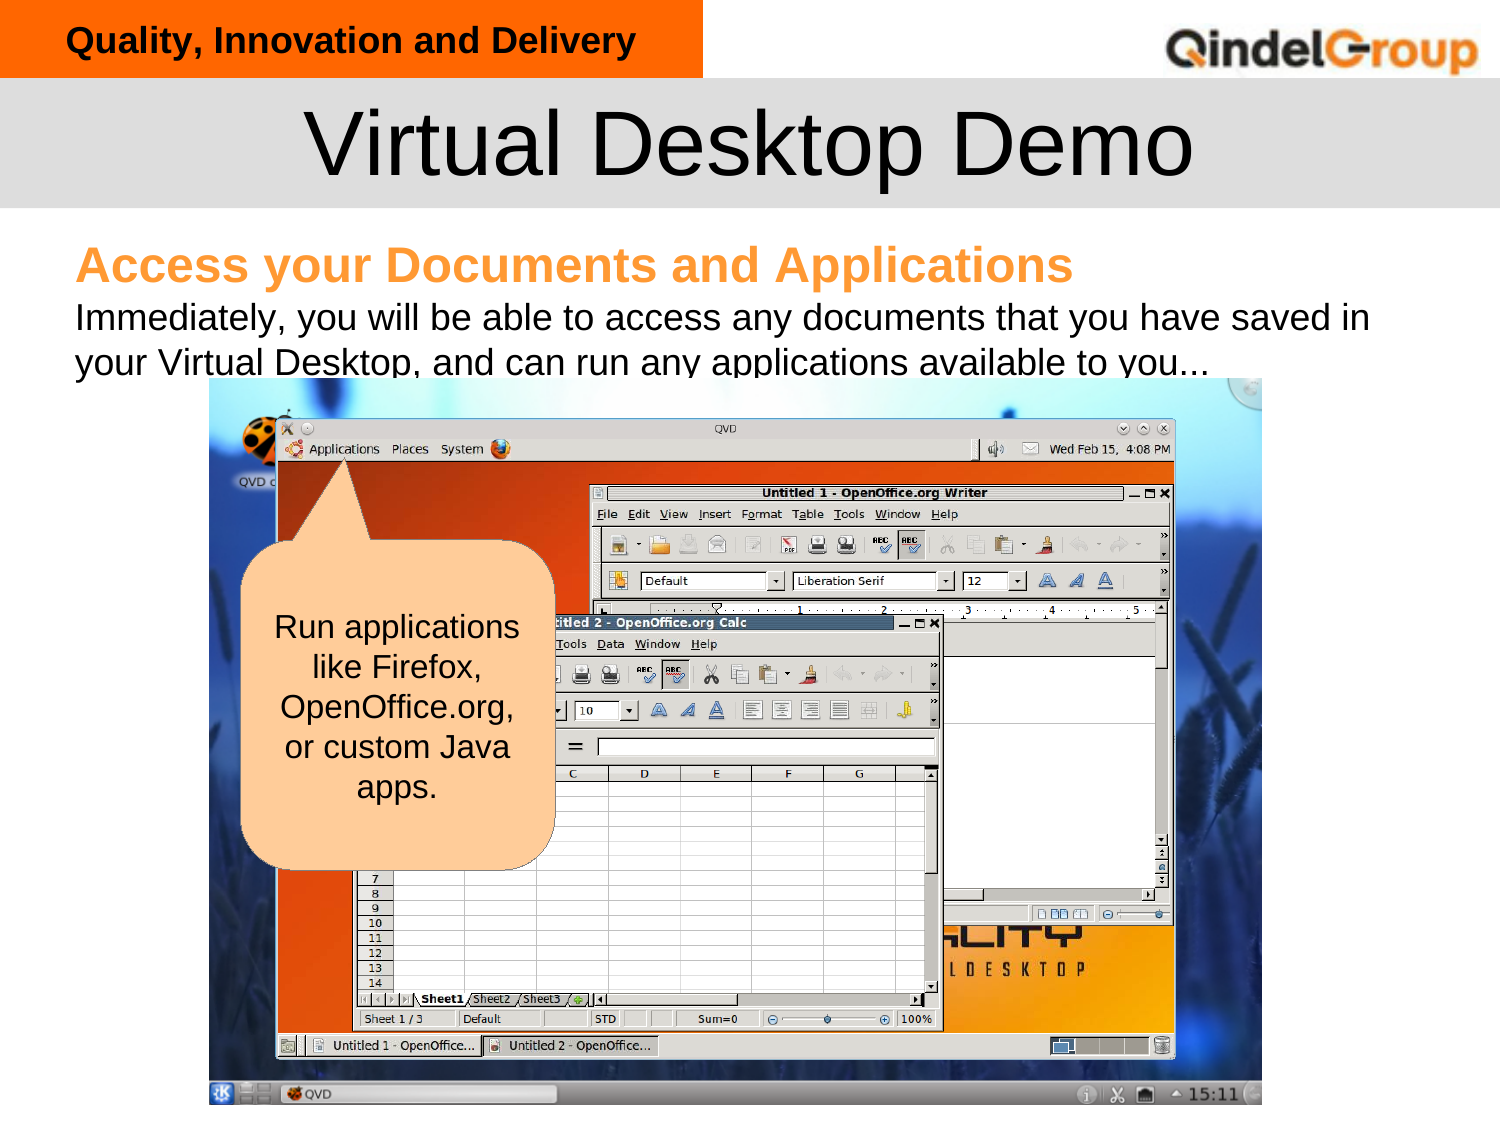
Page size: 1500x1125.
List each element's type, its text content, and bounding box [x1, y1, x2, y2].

picture [1163, 23, 1481, 78]
picture [209, 378, 1262, 1105]
title Virtual Desktop Demo [75, 45, 1426, 224]
text_box Access your Documents and Applications Immediately, you will be able to access any documents that you have saved in your Virtual Desktop, and can run any applications available to you... [60, 224, 1426, 441]
text_box Run applications like Firefox, OpenOffice.org, or custom Java apps. [240, 457, 556, 871]
